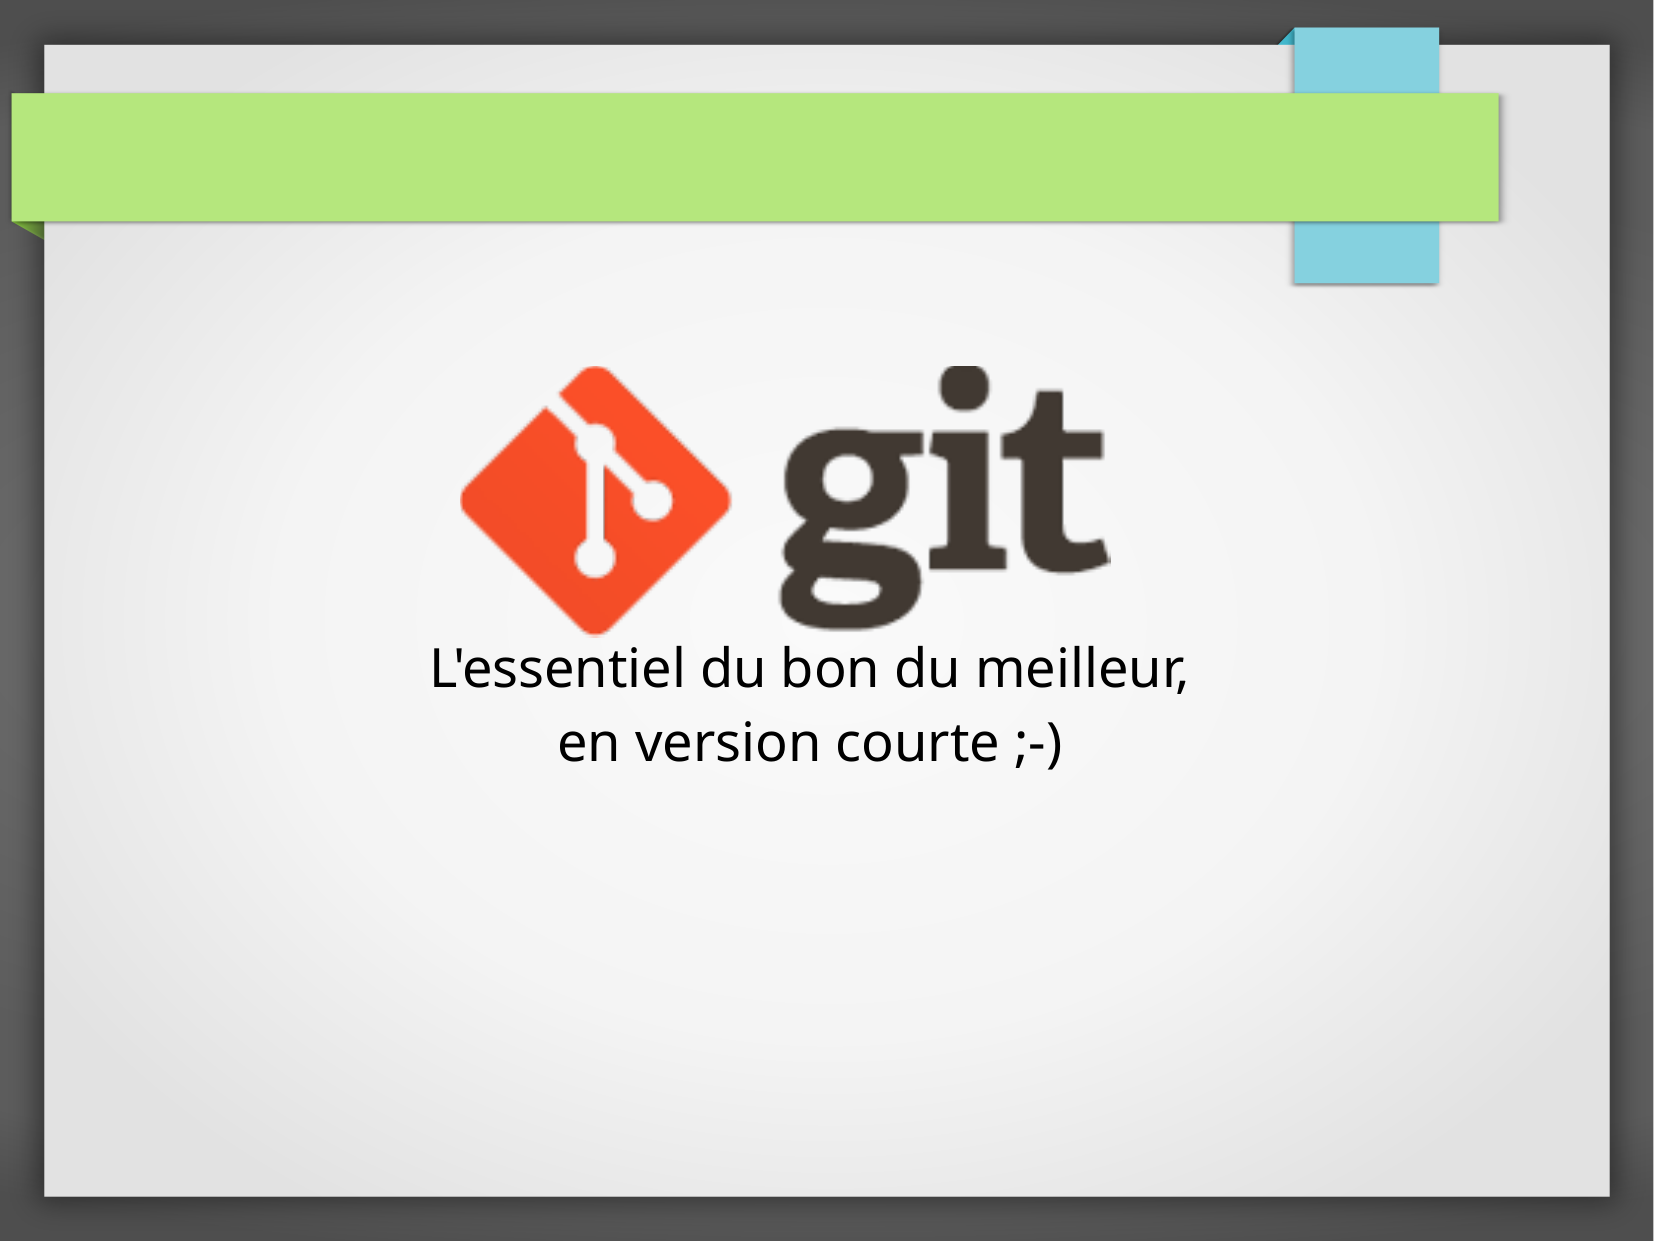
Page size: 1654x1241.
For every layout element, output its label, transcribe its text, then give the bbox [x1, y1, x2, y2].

picture [0, 0, 1654, 1241]
subtitle L'essentiel du bon du meilleur, en version courte ;-) [82, 343, 1538, 1063]
